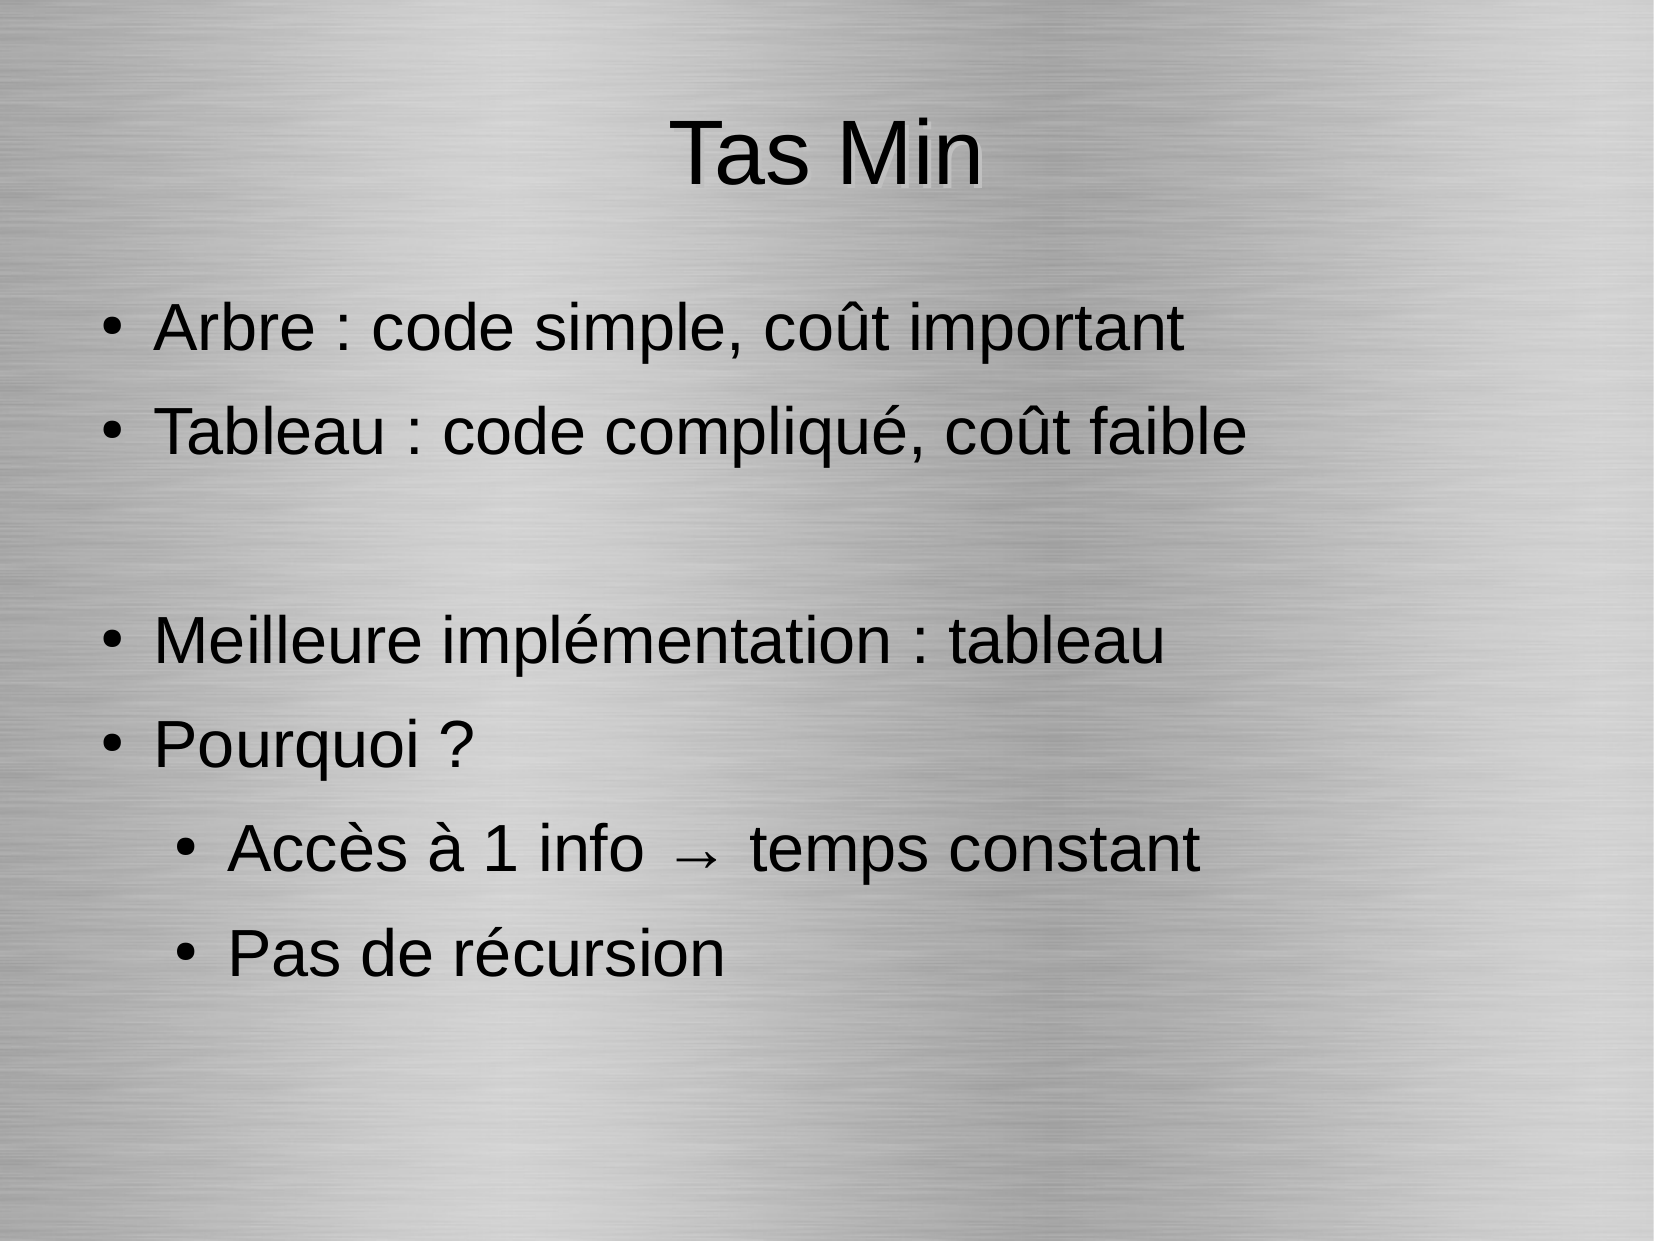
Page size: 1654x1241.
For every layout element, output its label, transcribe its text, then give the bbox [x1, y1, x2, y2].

list Arbre : code simple, coût important Tableau : code compliqué, coût faible Meilleure implémentation : tableau Pourquoi ? Accès à 1 info → temps constant Pas de récursion [82, 290, 1571, 1010]
picture [0, 0, 1654, 1241]
title Tas Min [82, 49, 1571, 257]
